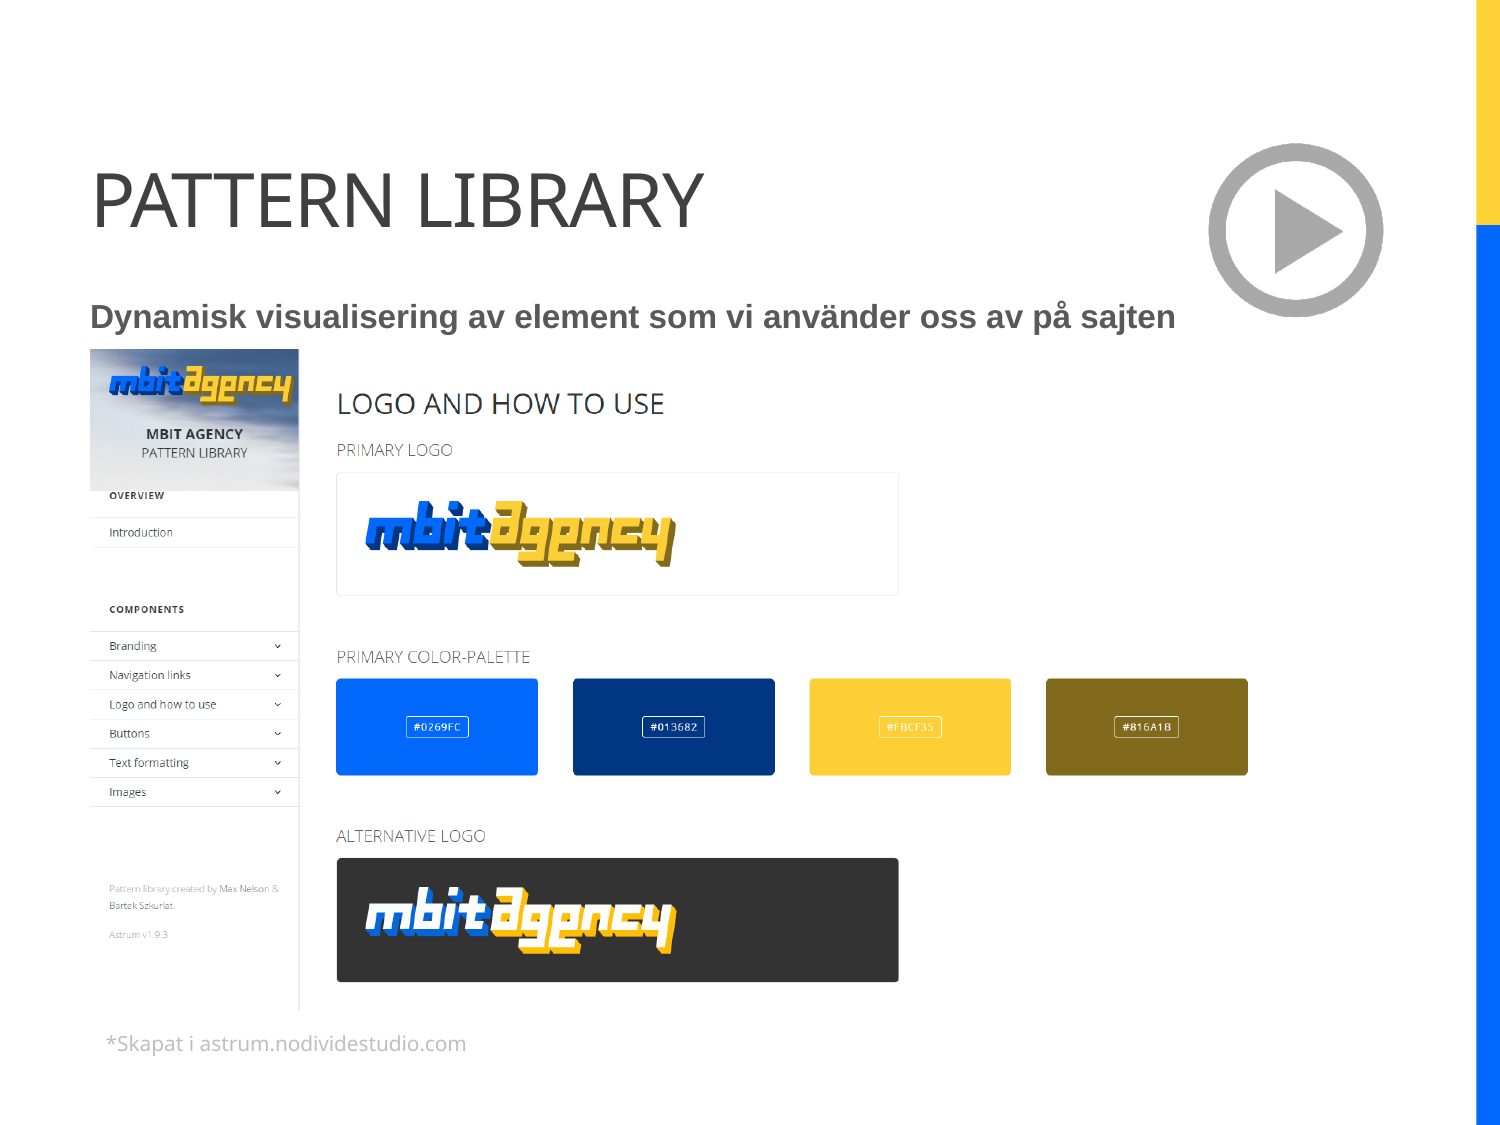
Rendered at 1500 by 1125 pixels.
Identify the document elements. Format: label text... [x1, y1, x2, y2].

title Pattern Library [75, 25, 1026, 251]
picture [1187, 122, 1404, 339]
list Dynamisk visualisering av element som vi använder oss av på sajten [75, 287, 1326, 1005]
text_box *Skapat i astrum.nodividestudio.com [90, 1023, 554, 1109]
picture [90, 349, 1275, 1011]
